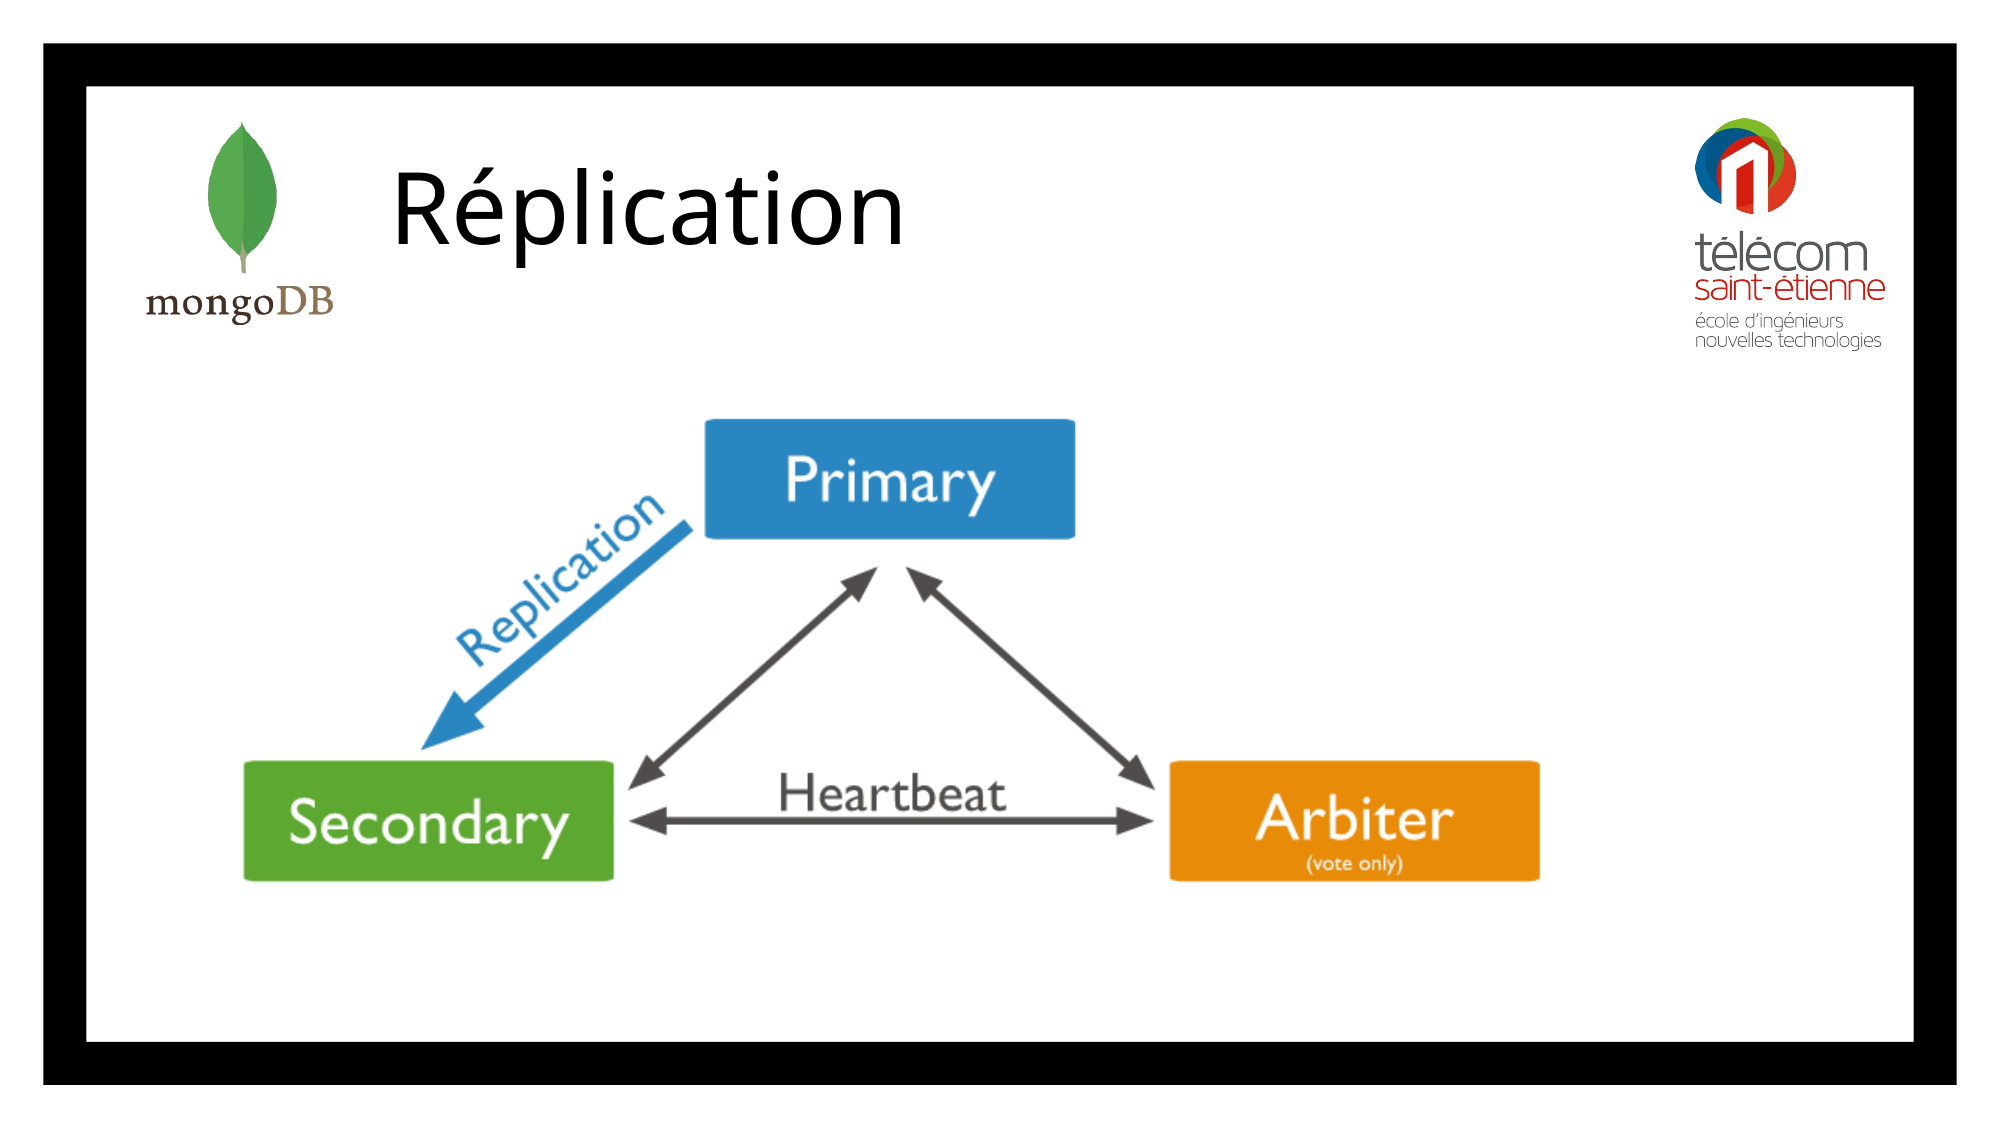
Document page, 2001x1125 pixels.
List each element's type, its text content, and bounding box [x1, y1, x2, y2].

picture [204, 377, 1595, 922]
title Réplication [369, 138, 1849, 304]
picture [1715, 134, 1730, 138]
picture [145, 121, 333, 325]
picture [1695, 118, 1885, 351]
